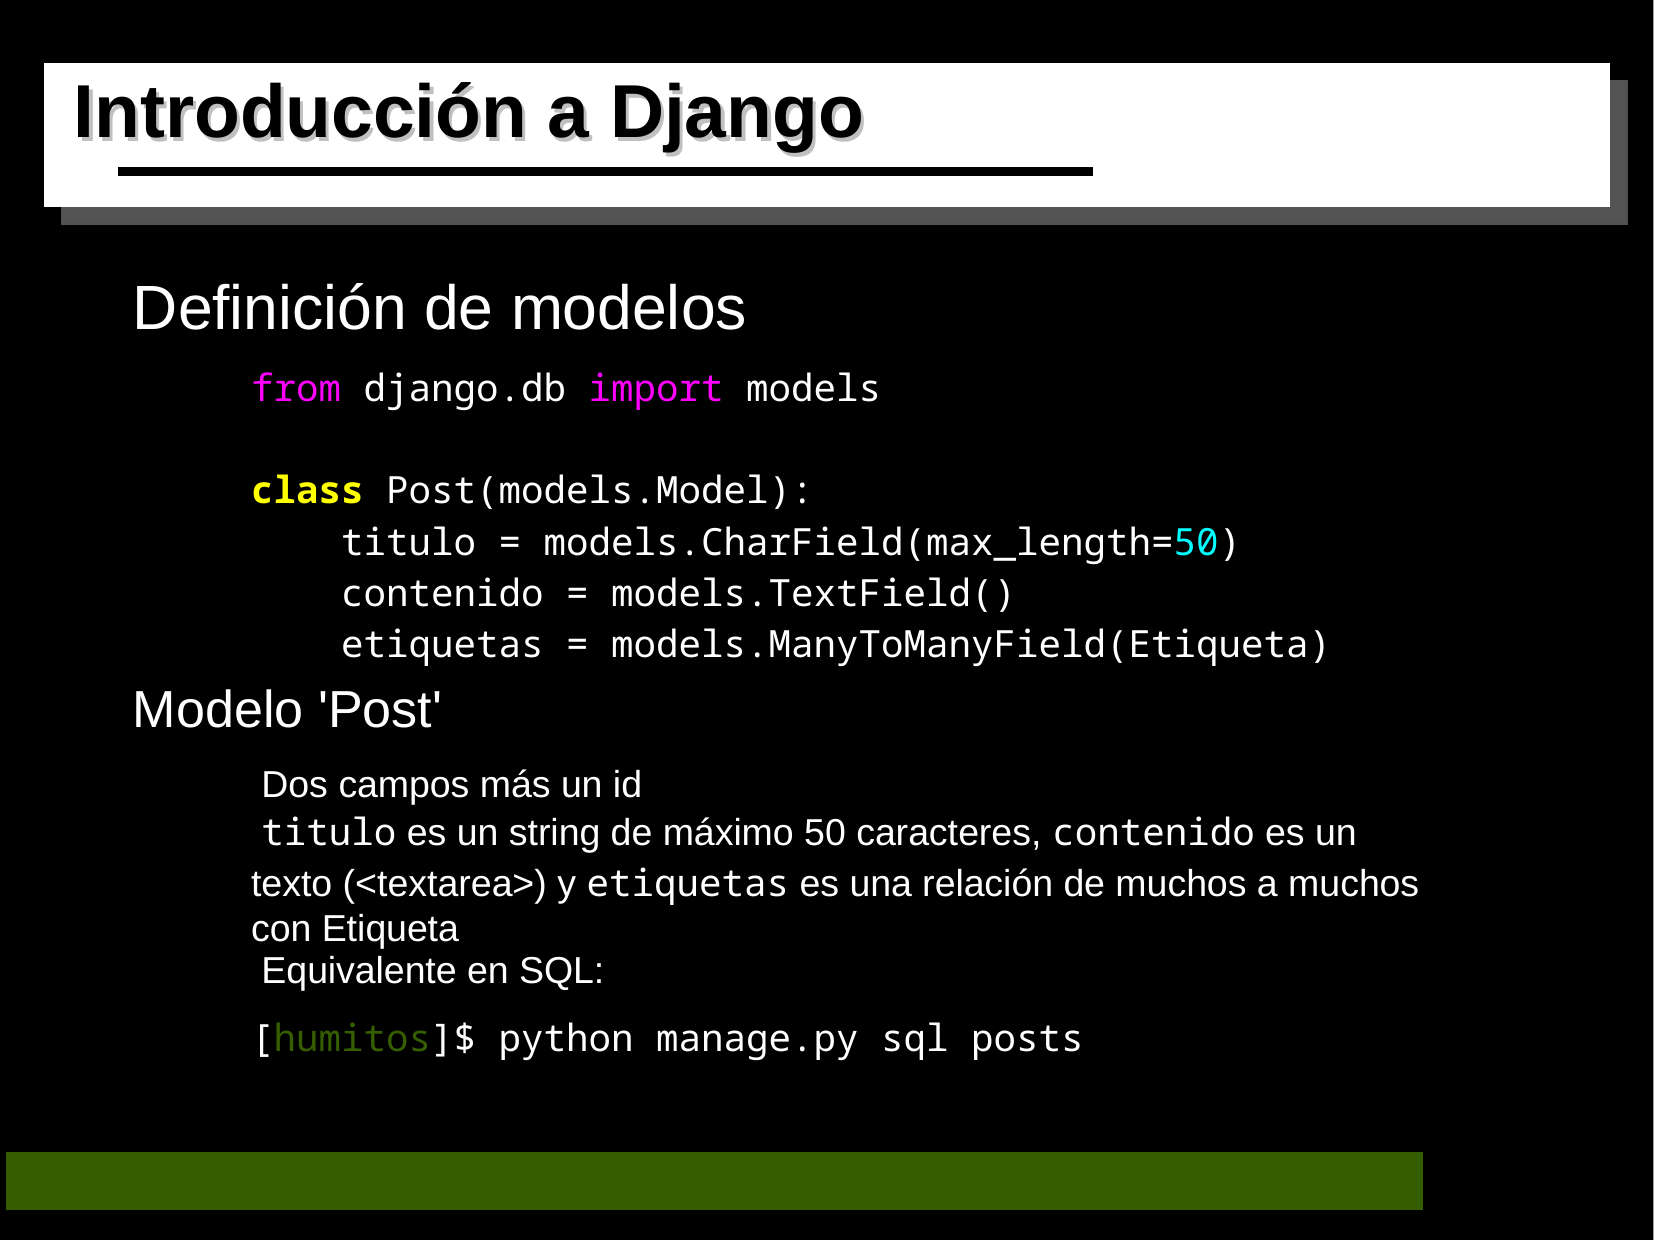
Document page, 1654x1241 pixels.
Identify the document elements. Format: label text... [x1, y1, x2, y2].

text_box [44, 63, 1610, 207]
text_box Introducción a Django [59, 62, 894, 184]
text_box Modelo 'Post' [118, 673, 458, 747]
text_box [5, 1151, 1424, 1211]
text_box from django.db import models class Post(models.Model): titulo = models.CharField(max_length=50) contenido = models.TextField() etiquetas = models.ManyToManyField(Etiqueta) [236, 354, 1447, 674]
text_box [humitos]$ python manage.py sql posts [236, 1003, 1447, 1106]
text_box Dos campos más un id titulo es un string de máximo 50 caracteres, contenido es un texto (<textarea>) y etiquetas es una relación de muchos a muchos con Etiqueta Equivalente en SQL: [236, 755, 1447, 984]
text_box Definición de modelos [118, 265, 1152, 351]
